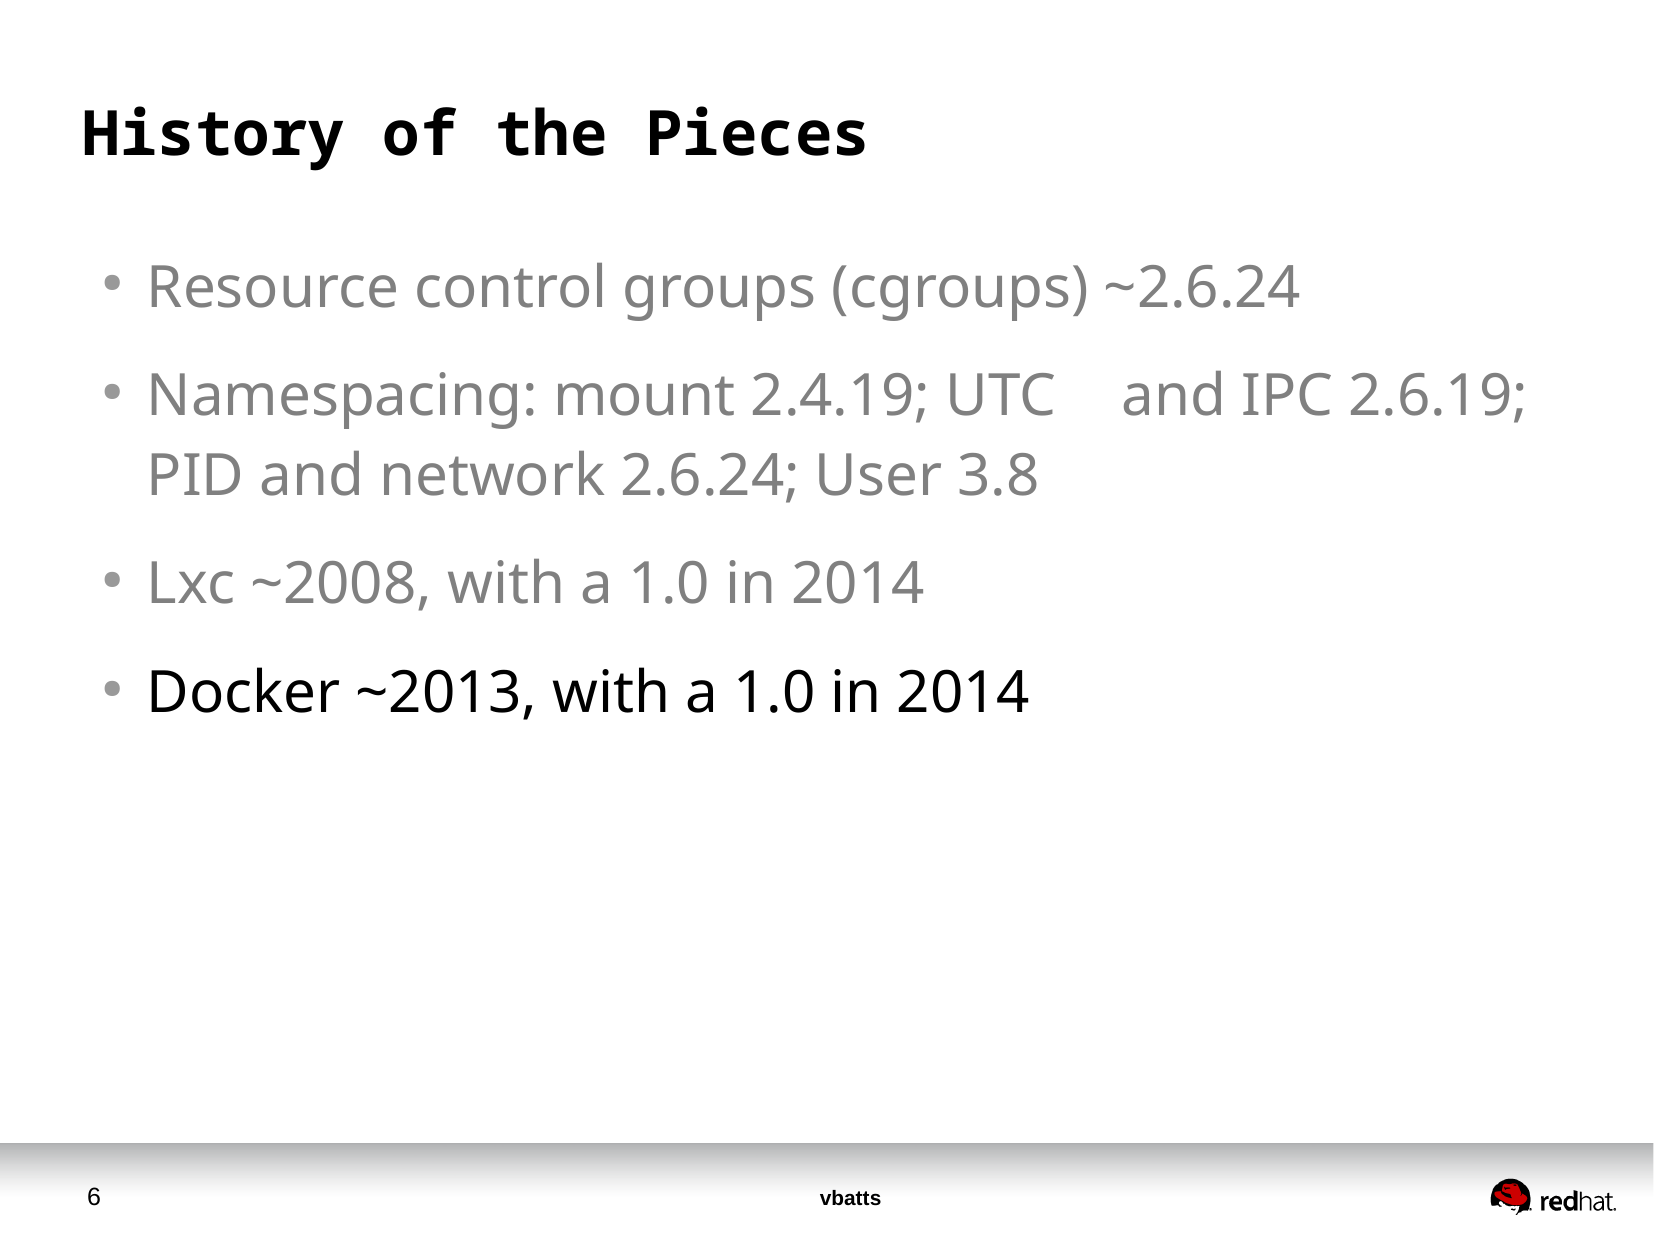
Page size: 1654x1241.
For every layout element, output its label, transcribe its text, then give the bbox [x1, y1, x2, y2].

picture [0, 1143, 1654, 1241]
title History of the Pieces [82, 37, 1571, 226]
list Resource control groups (cgroups) ~2.6.24 Namespacing: mount 2.4.19; UTC and IPC 2.6.19; PID and network 2.6.24; User 3.8 Lxc ~2008, with a 1.0 in 2014 Docker ~2013, with a 1.0 in 2014 [86, 244, 1576, 1039]
